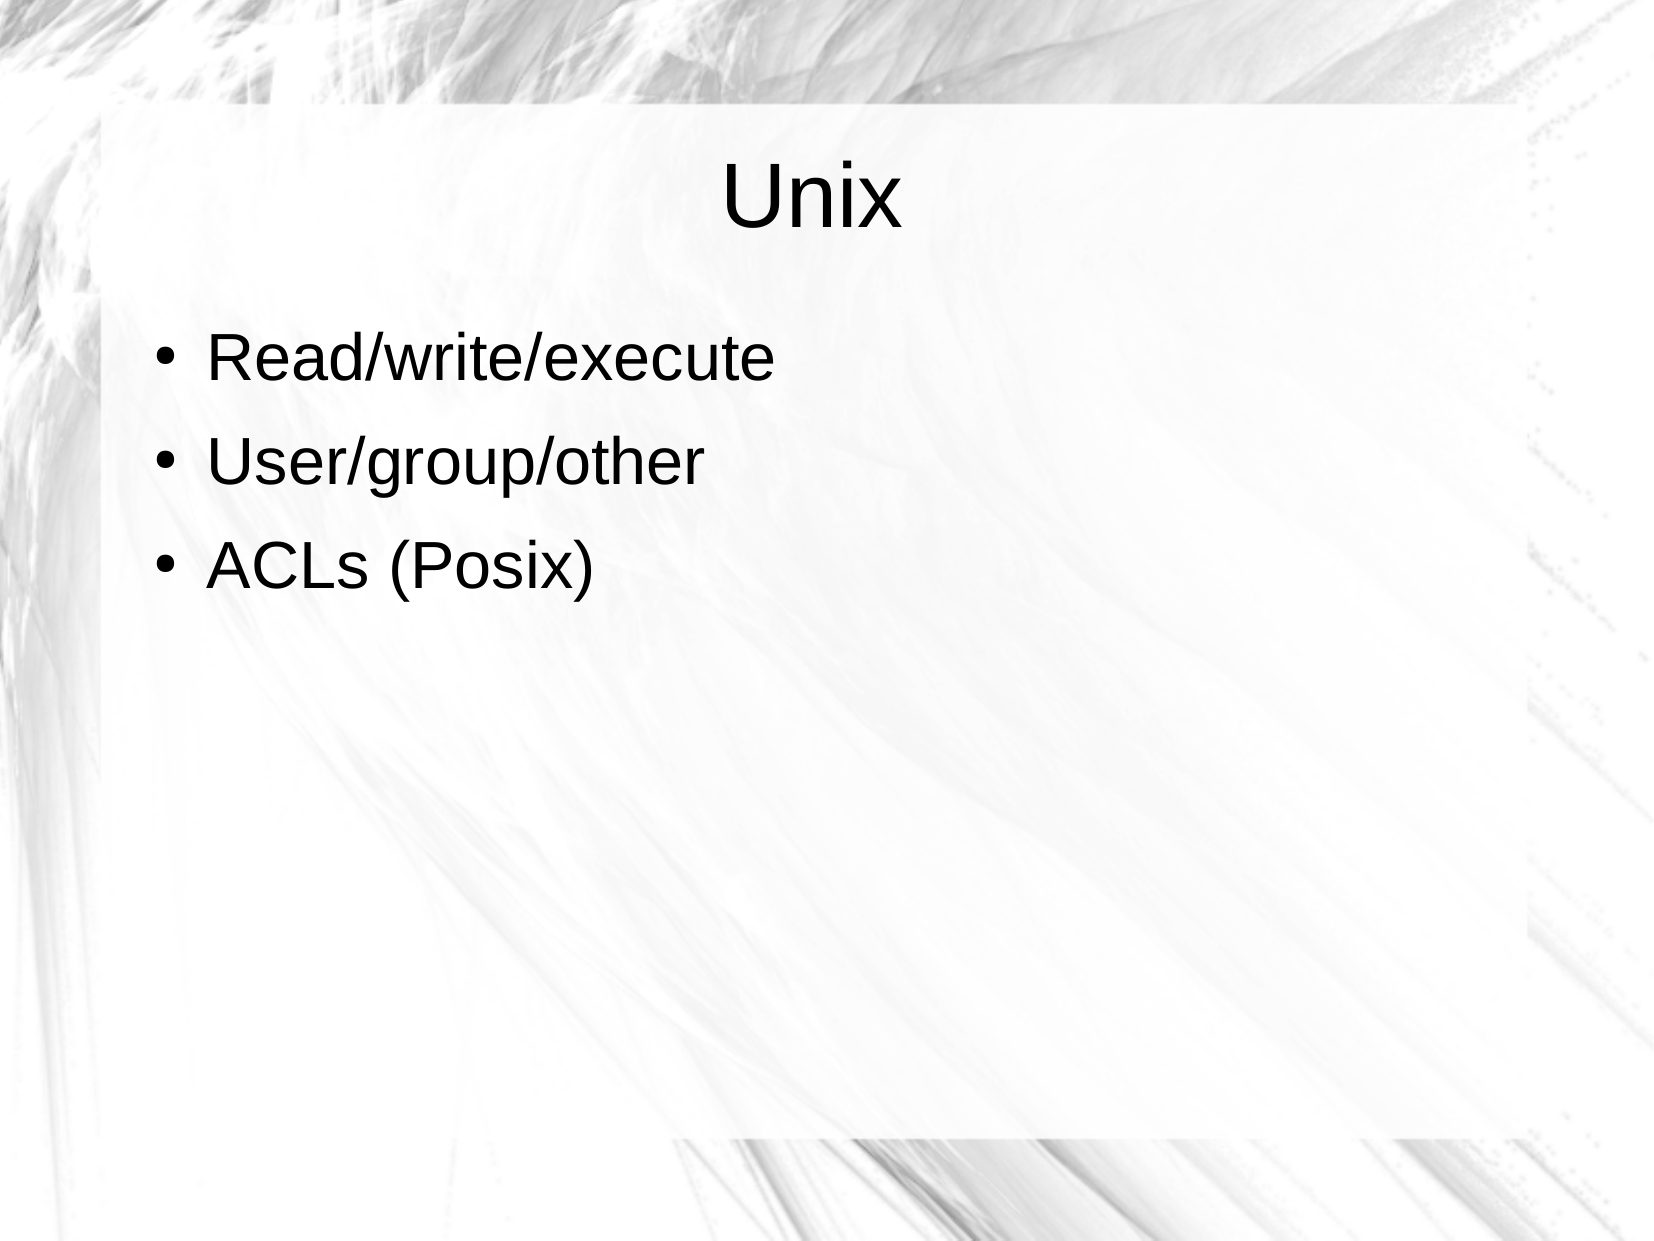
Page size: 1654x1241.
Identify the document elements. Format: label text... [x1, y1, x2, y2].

title Unix [118, 112, 1506, 281]
list Read/write/execute User/group/other ACLs (Posix) [118, 319, 1571, 931]
picture [0, 0, 1654, 1241]
